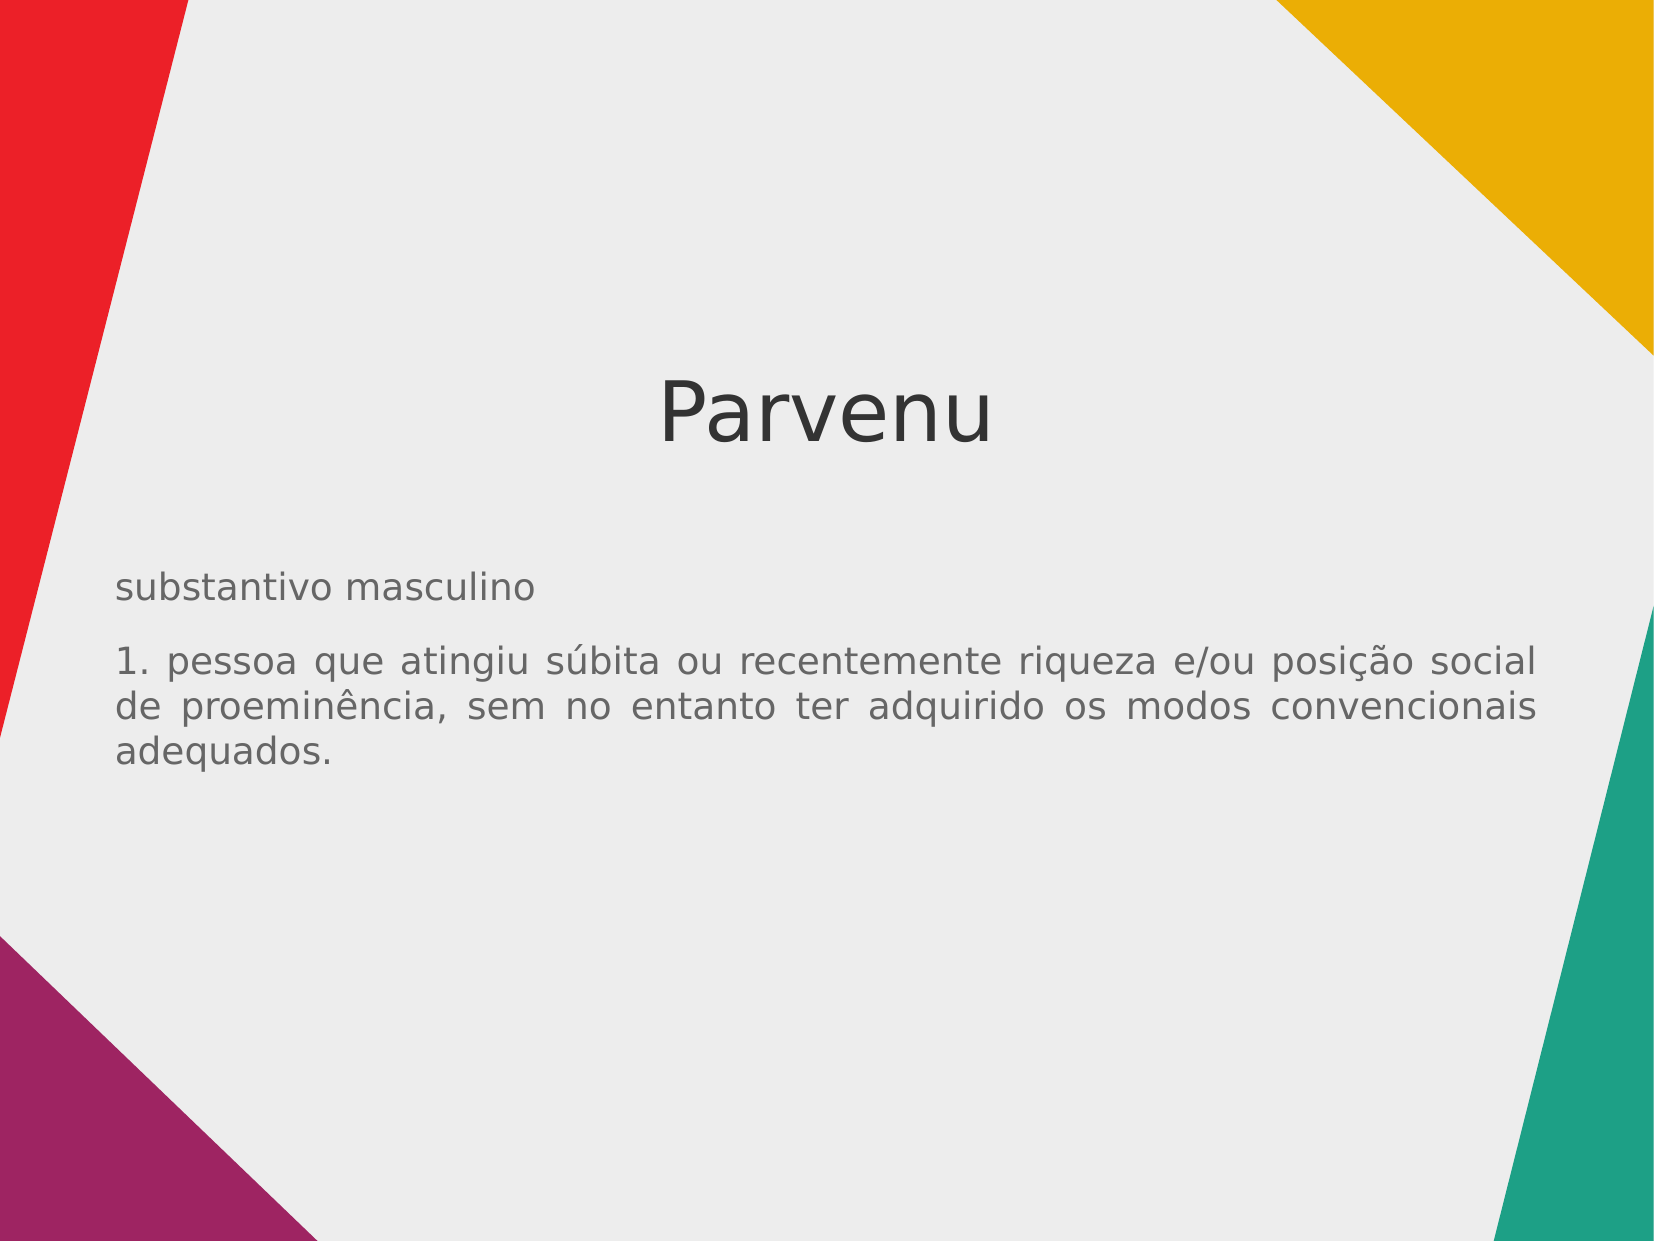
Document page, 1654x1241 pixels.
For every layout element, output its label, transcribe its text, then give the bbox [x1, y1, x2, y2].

text_box substantivo masculino 1. pessoa que atingiu súbita ou recentemente riqueza e/ou posição social de proeminência, sem no entanto ter adquirido os modos convencionais adequados. [114, 302, 1539, 1033]
